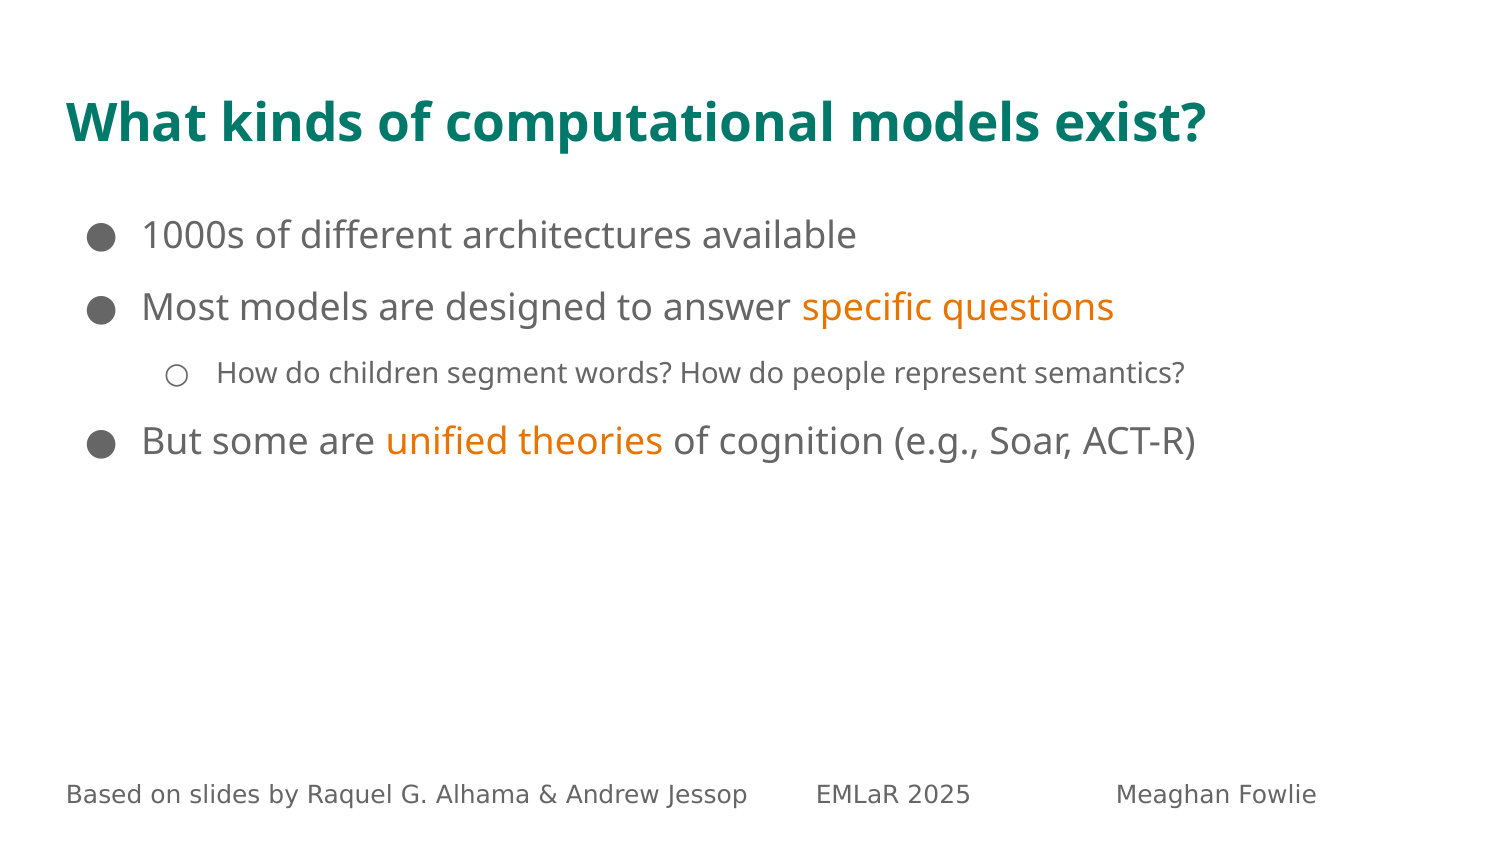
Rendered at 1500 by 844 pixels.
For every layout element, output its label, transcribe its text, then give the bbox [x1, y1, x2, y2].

title What kinds of computational models exist? [51, 72, 1449, 167]
list 1000s of different architectures available Most models are designed to answer specific questions How do children segment words? How do people represent semantics? But some are unified theories of cognition (e.g., Soar, ACT-R) [51, 189, 1449, 750]
